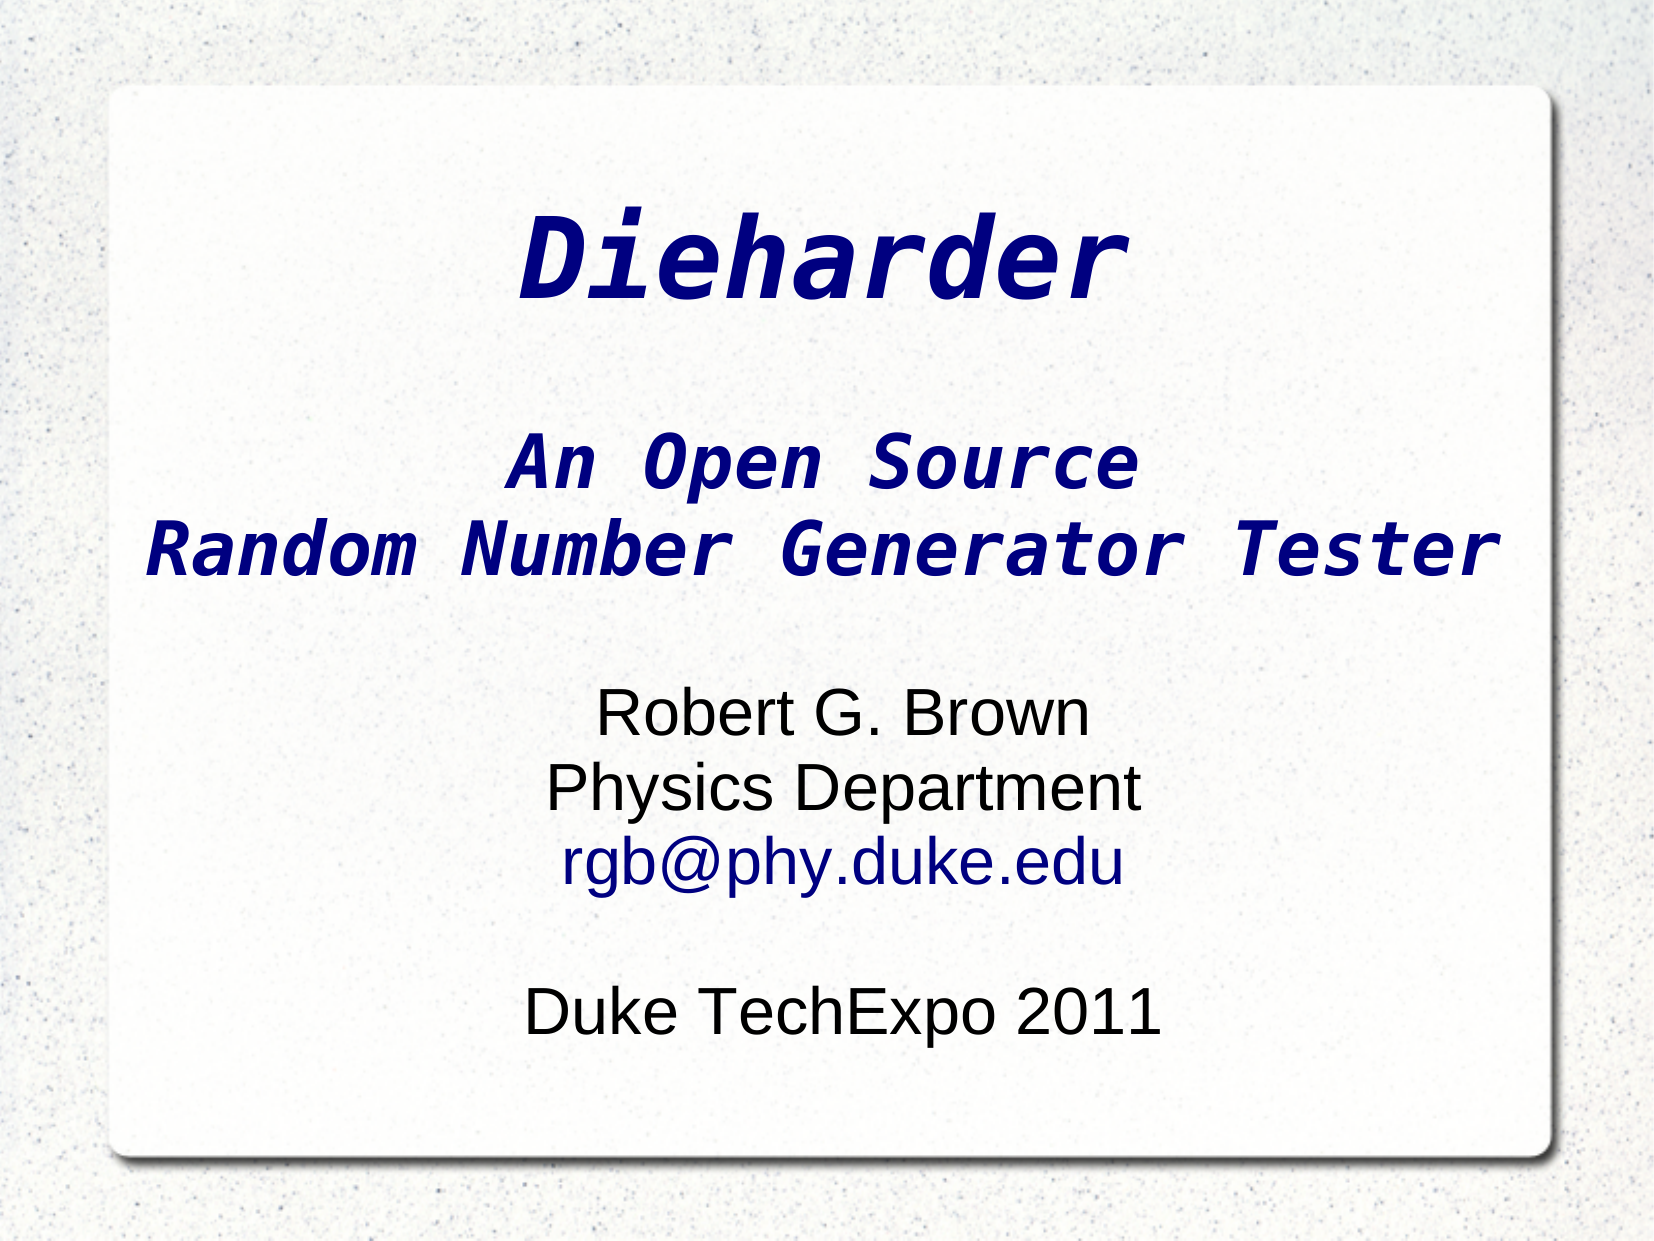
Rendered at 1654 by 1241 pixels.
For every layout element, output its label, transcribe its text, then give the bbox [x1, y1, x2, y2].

title Dieharder An Open Source Random Number Generator Tester [37, 150, 1613, 638]
picture [0, 0, 1654, 1241]
subtitle Robert G. Brown Physics Department rgb@phy.duke.edu Duke TechExpo 2011 [187, 600, 1501, 1199]
